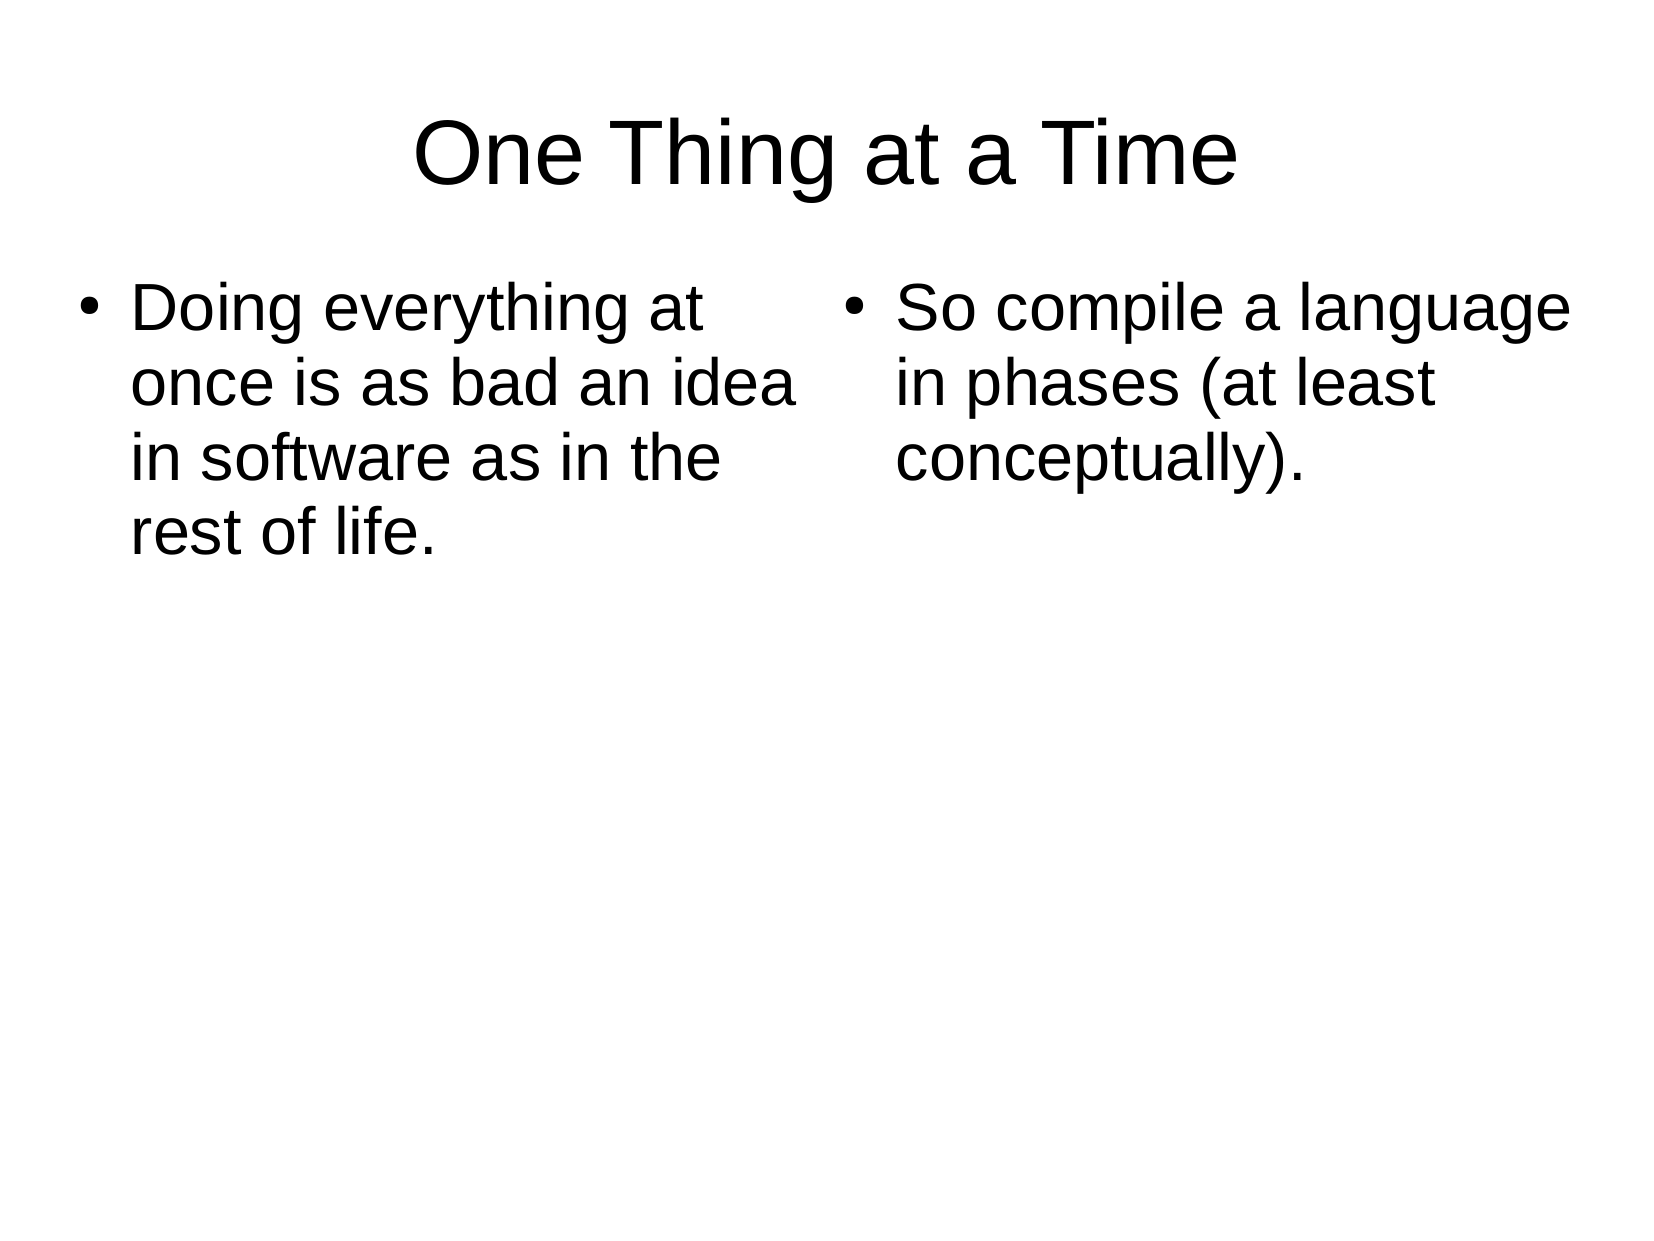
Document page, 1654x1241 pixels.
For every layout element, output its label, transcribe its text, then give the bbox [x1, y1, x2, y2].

list So compile a language in phases (at least conceptually). [825, 270, 1591, 1089]
title One Thing at a Time [82, 49, 1571, 257]
list Doing everything at once is as bad an idea in software as in the rest of life. [60, 270, 809, 1089]
